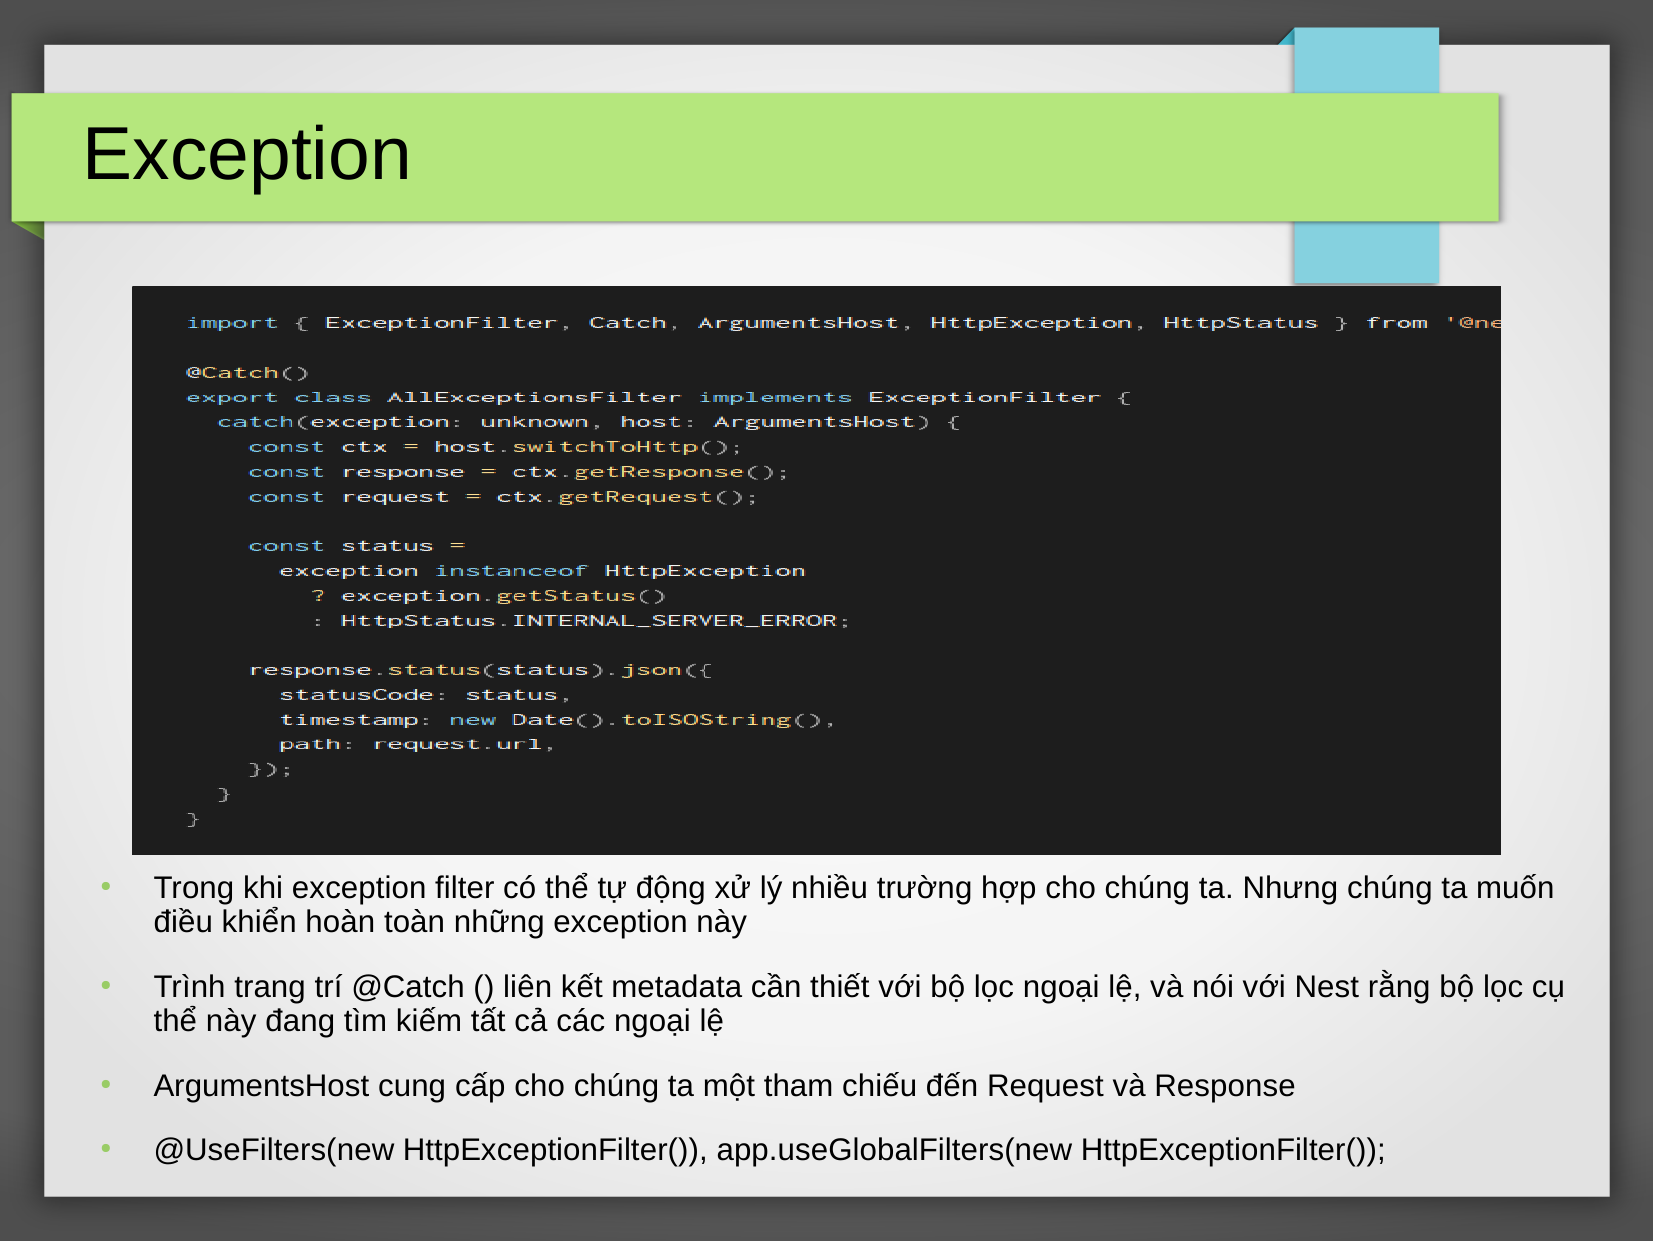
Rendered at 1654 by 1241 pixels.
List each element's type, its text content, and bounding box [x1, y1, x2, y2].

title Exception [82, 94, 1264, 213]
picture [0, 0, 1653, 1241]
list Trong khi exception filter có thể tự động xử lý nhiều trường hợp cho chúng ta. Nhưng chúng ta muốn điều khiển hoàn toàn những exception này Trình trang trí @Catch () liên kết metadata cần thiết với bộ lọc ngoại lệ, và nói với Nest rằng bộ lọc cụ thể này đang tìm kiếm tất cả các ngoại lệ ArgumentsHost cung cấp cho chúng ta một tham chiếu đến Request và Response @UseFilters(new HttpExceptionFilter()), app.useGlobalFilters(new HttpExceptionFilter()); [82, 870, 1571, 1184]
